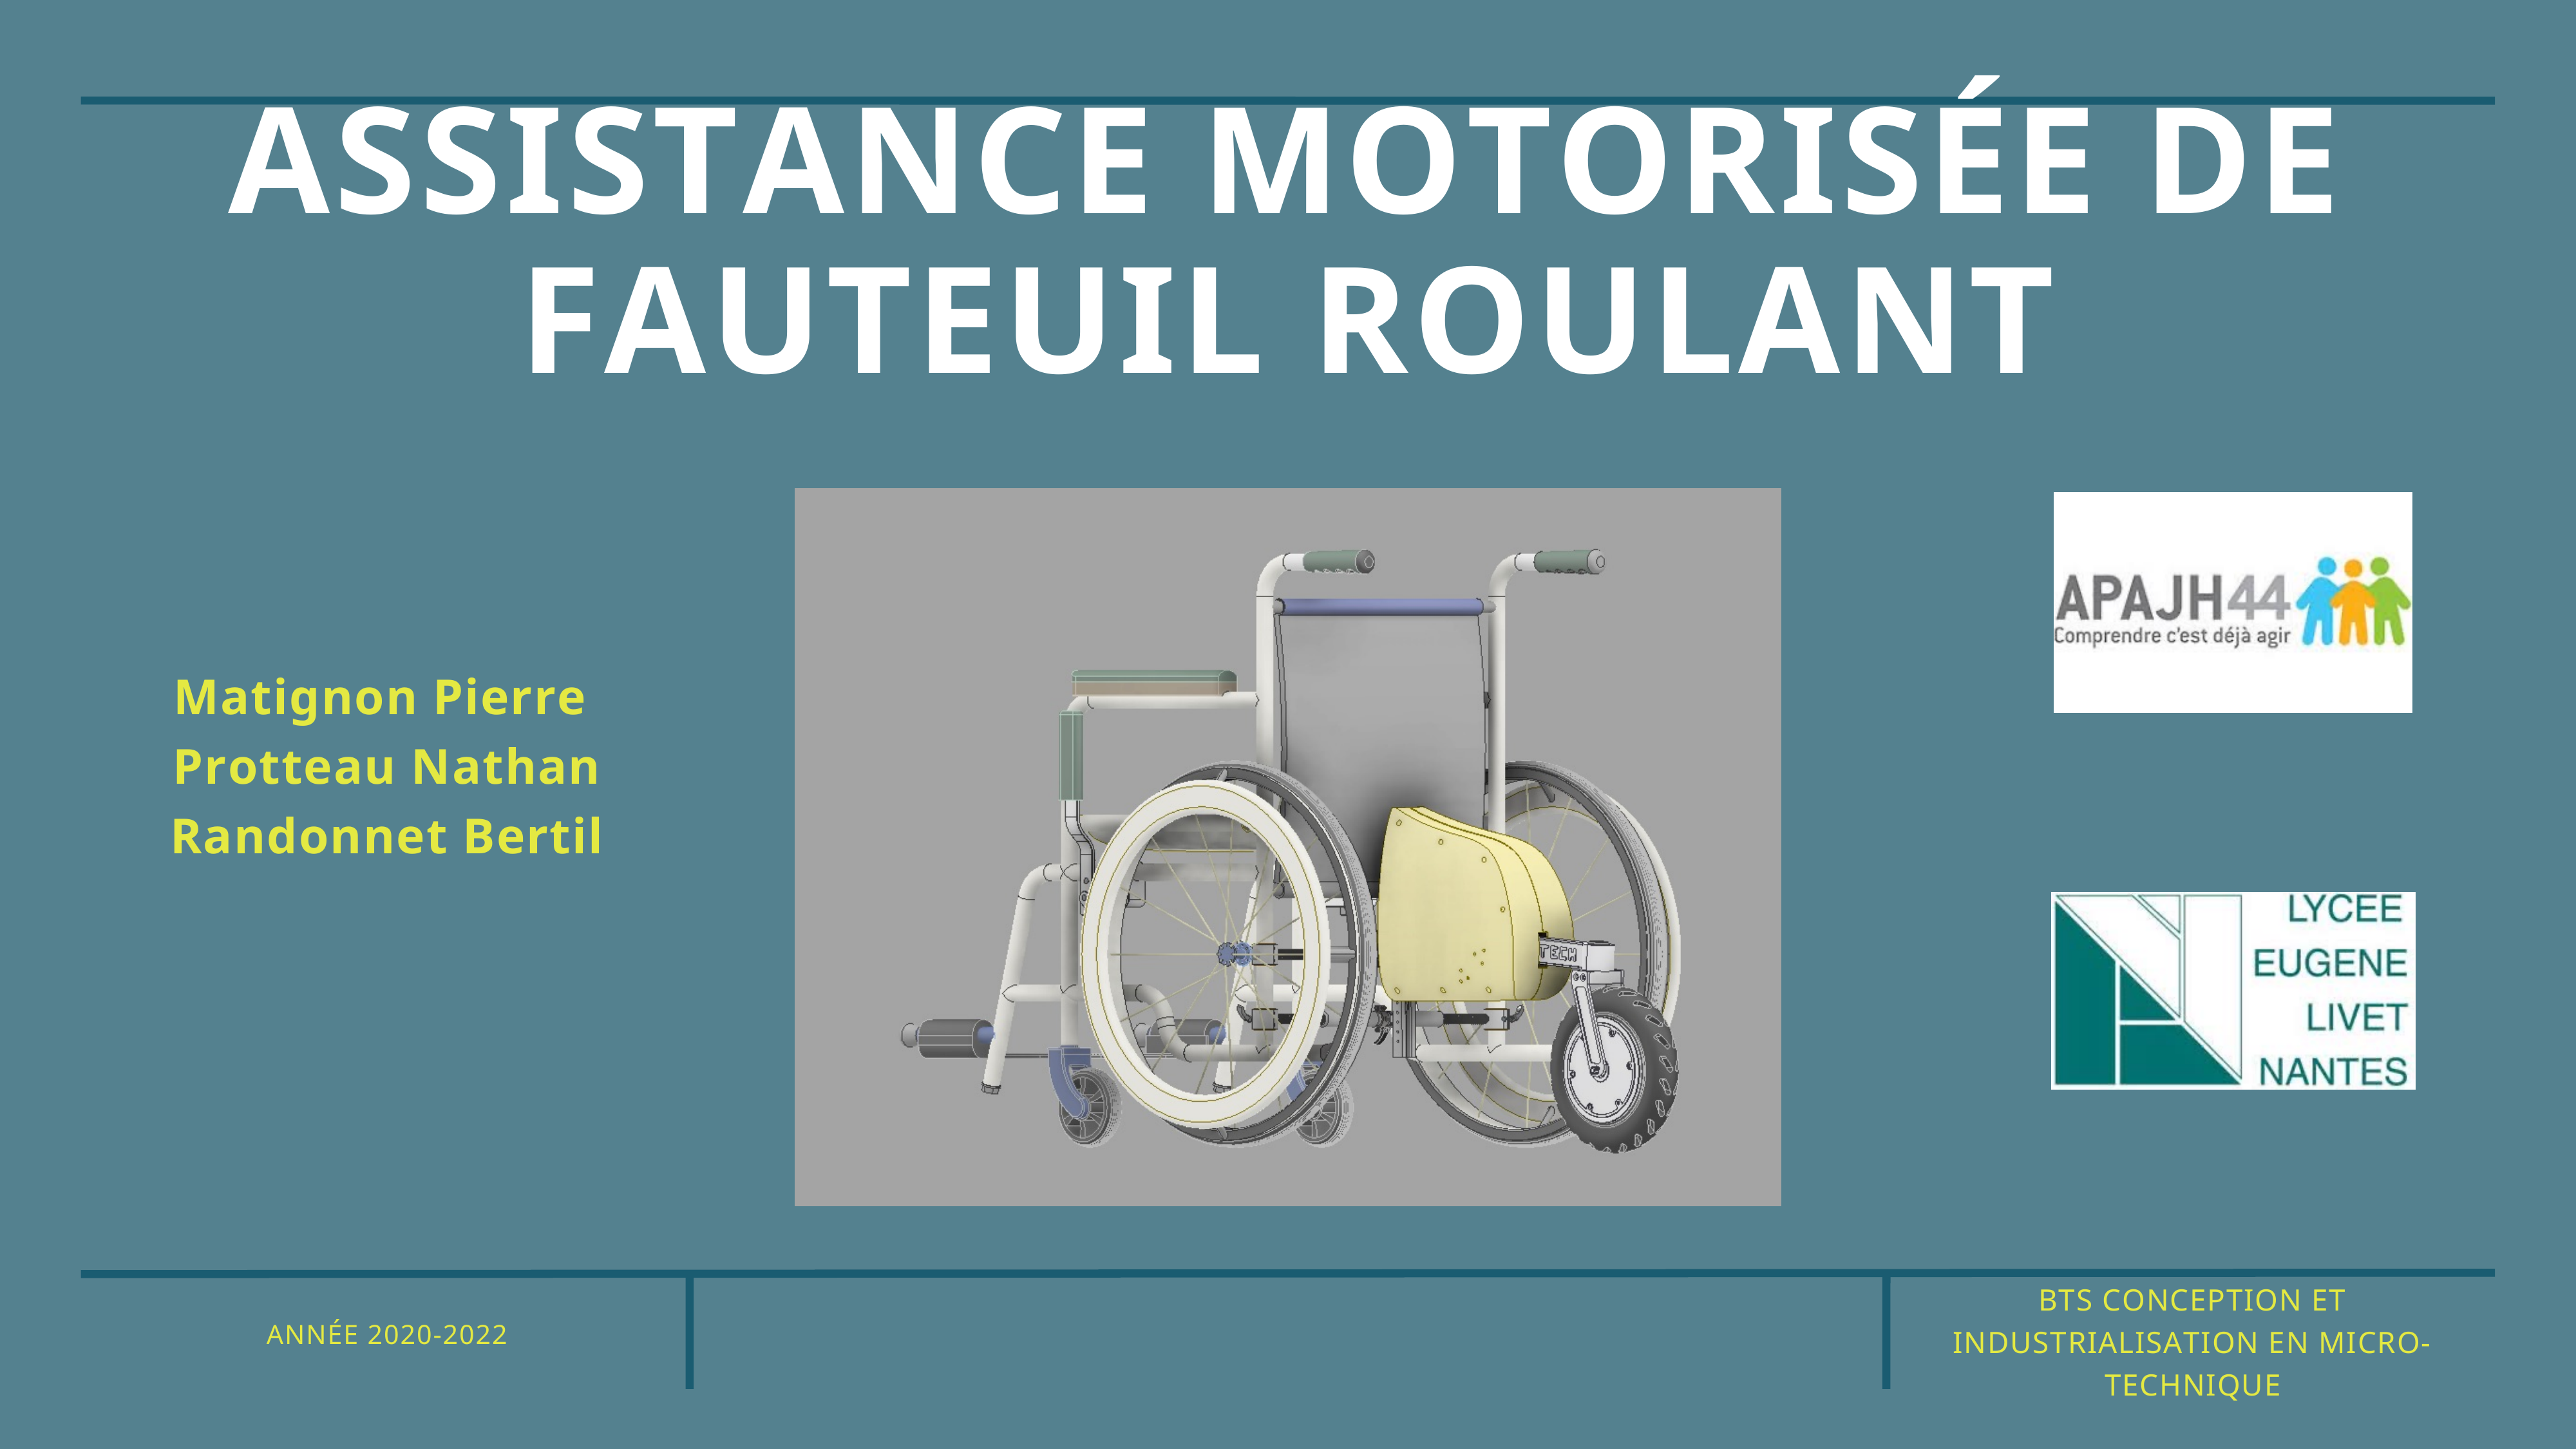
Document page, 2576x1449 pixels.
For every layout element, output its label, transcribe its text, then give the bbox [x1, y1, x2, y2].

picture [2051, 892, 2416, 1090]
picture [795, 488, 1781, 1206]
list BTS conception et industrialisation en micro-technique [1930, 1269, 2456, 1437]
title Assistance motorisée de fauteuil roulant [220, 80, 2356, 495]
subtitle Matignon Pierre Protteau Nathan Randonnet Bertil [75, 580, 699, 869]
list Année 2020-2022 [124, 1306, 650, 1356]
picture [2054, 492, 2412, 713]
